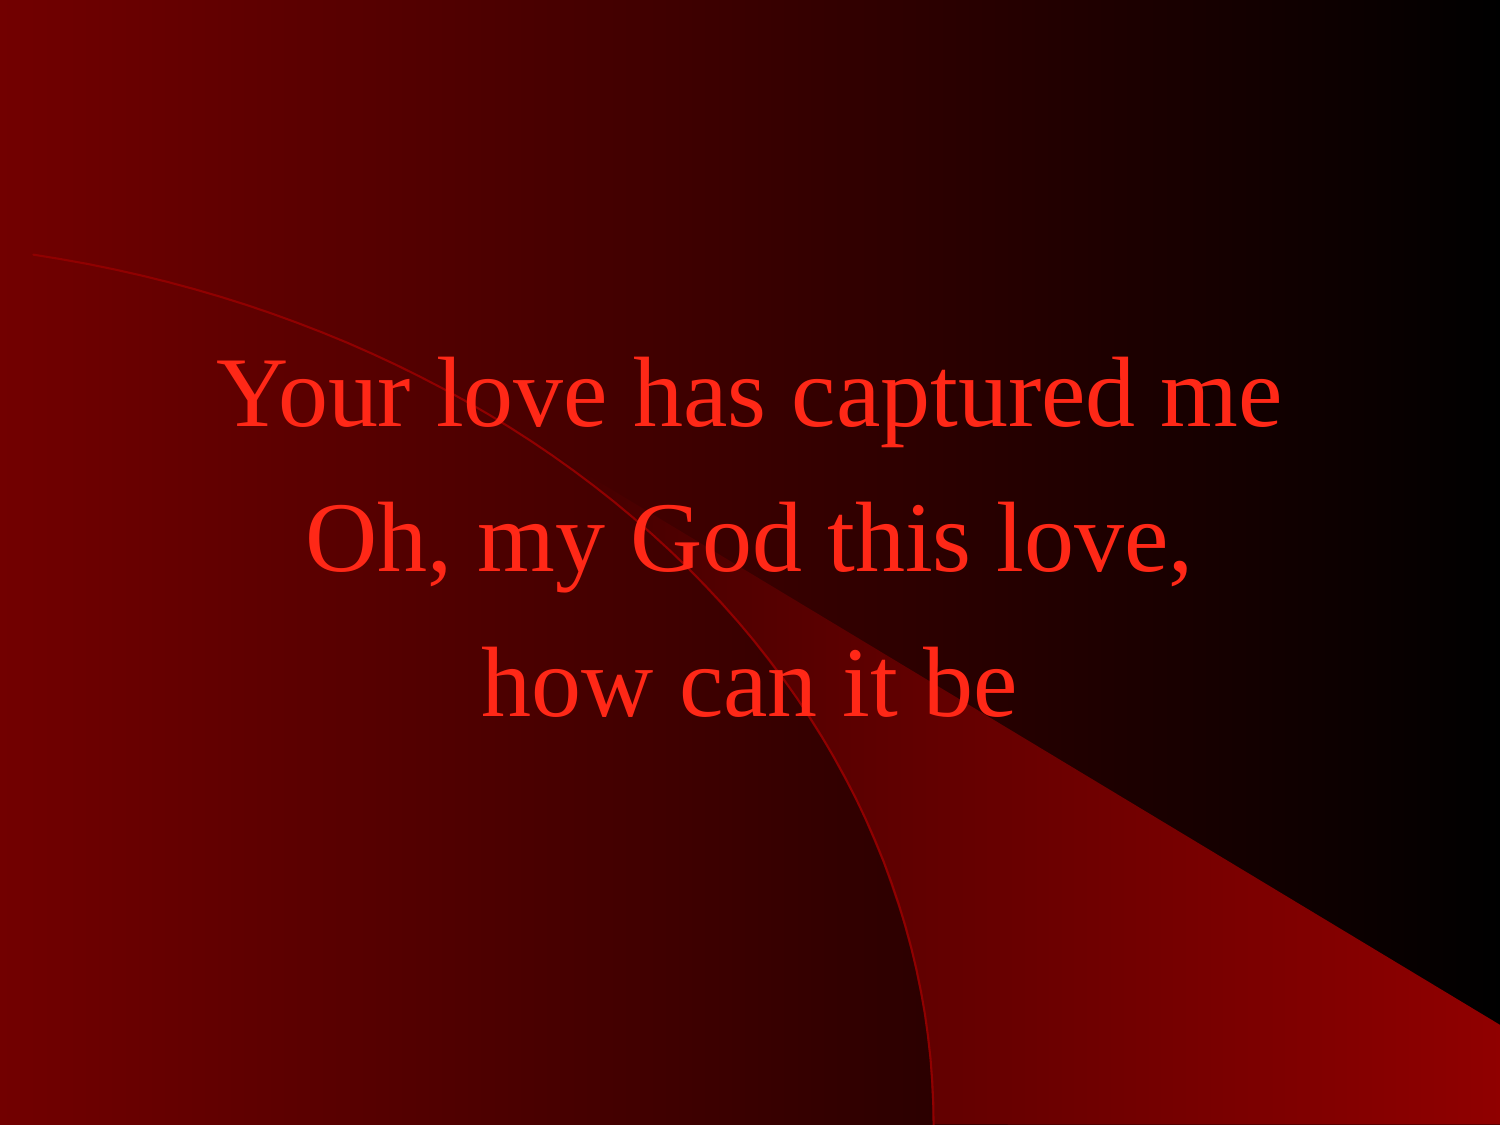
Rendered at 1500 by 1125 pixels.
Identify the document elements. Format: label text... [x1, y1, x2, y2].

subtitle Your love has captured me Oh, my God this love, how can it be [112, 212, 1388, 850]
